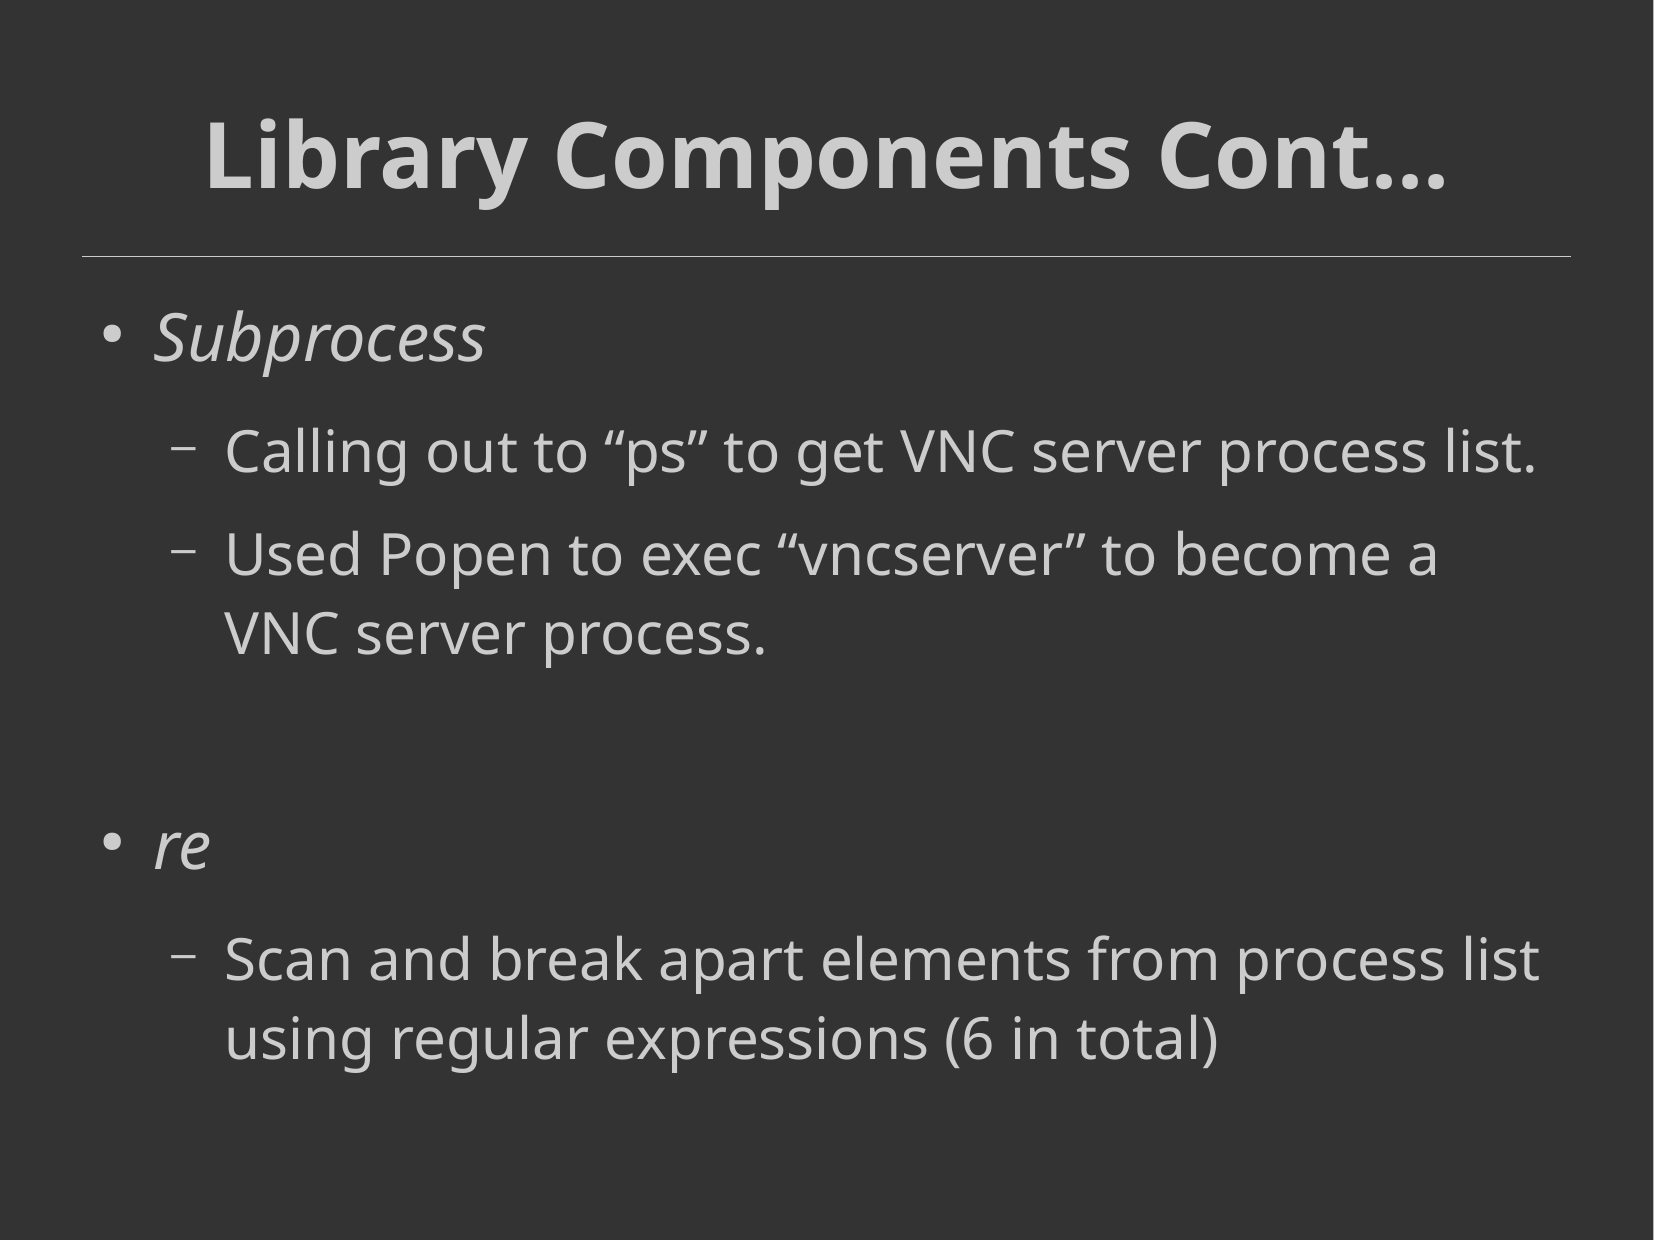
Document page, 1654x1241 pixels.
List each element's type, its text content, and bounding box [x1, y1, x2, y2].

title Library Components Cont... [82, 49, 1571, 257]
list Subprocess Calling out to “ps” to get VNC server process list. Used Popen to exec “vncserver” to become a VNC server process. re Scan and break apart elements from process list using regular expressions (6 in total) [82, 290, 1571, 1182]
